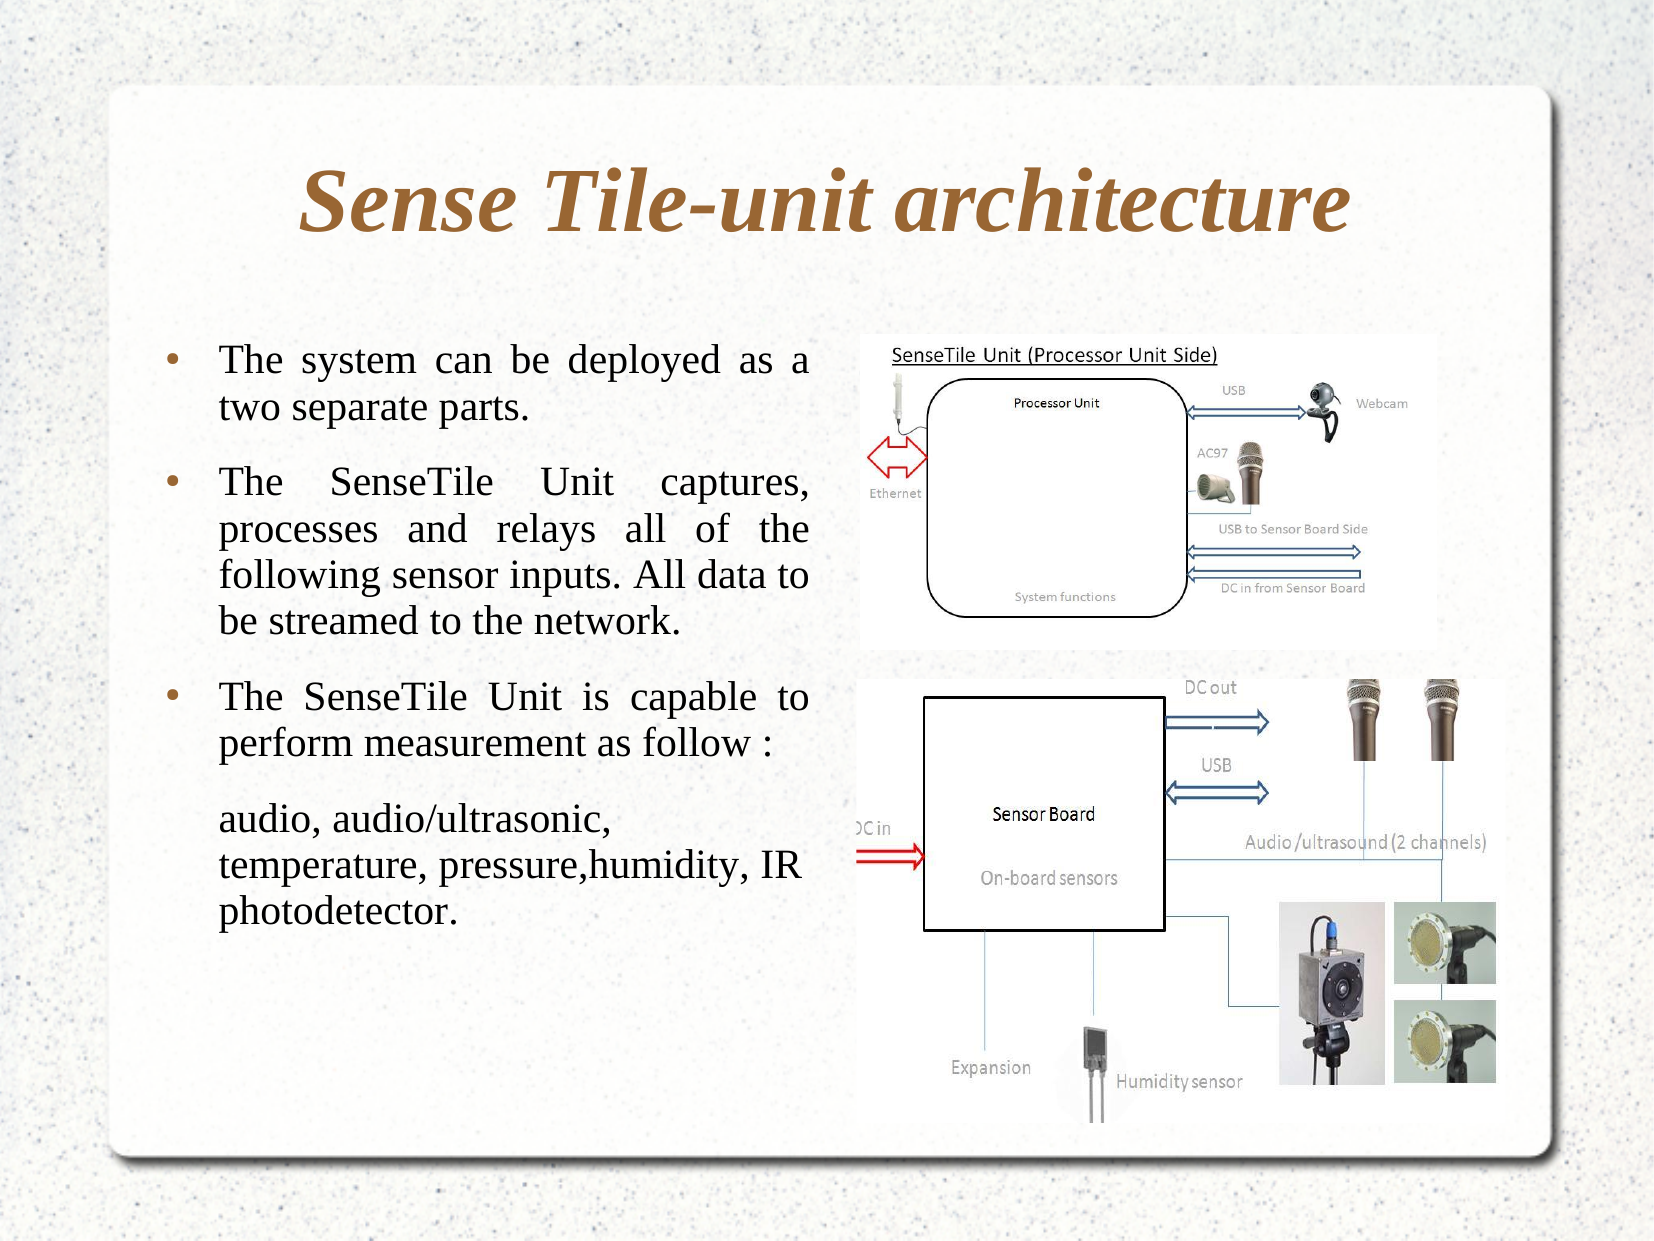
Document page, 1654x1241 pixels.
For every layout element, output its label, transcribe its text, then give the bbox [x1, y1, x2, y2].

title Sense Tile-unit architecture [118, 96, 1536, 304]
chart [826, 259, 1506, 650]
picture [0, 0, 1654, 1241]
chart [856, 679, 1506, 1123]
list The system can be deployed as a two separate parts. The SenseTile Unit captures, processes and relays all of the following sensor inputs. All data to be streamed to the network. The SenseTile Unit is capable to perform measurement as follow : audio, audio/ultrasonic, temperature, pressure,humidity, IR photodetector. [147, 336, 811, 1156]
